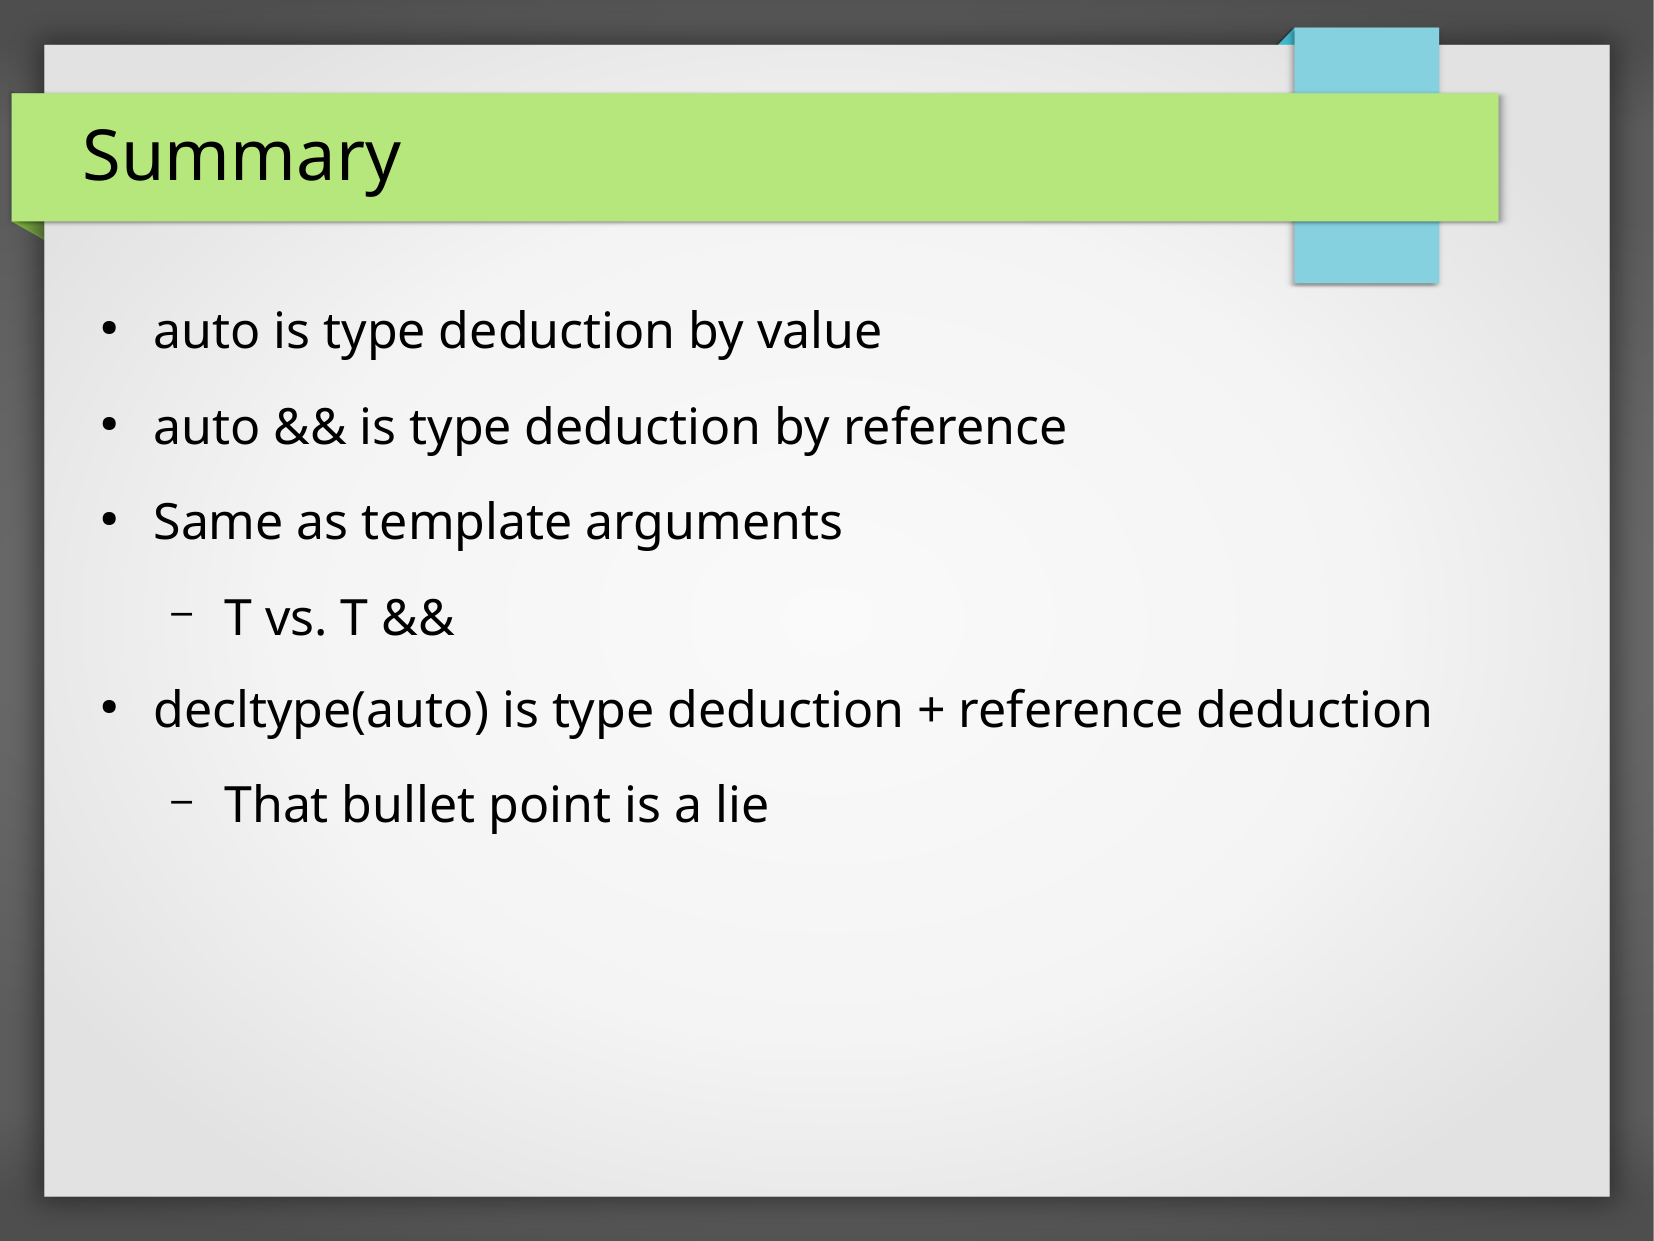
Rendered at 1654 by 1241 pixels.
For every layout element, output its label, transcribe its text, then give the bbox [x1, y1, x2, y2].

list auto is type deduction by value auto && is type deduction by reference Same as template arguments T vs. T && decltype(auto) is type deduction + reference deduction That bullet point is a lie [82, 295, 1571, 1015]
picture [0, 0, 1654, 1241]
title Summary [82, 94, 1264, 213]
